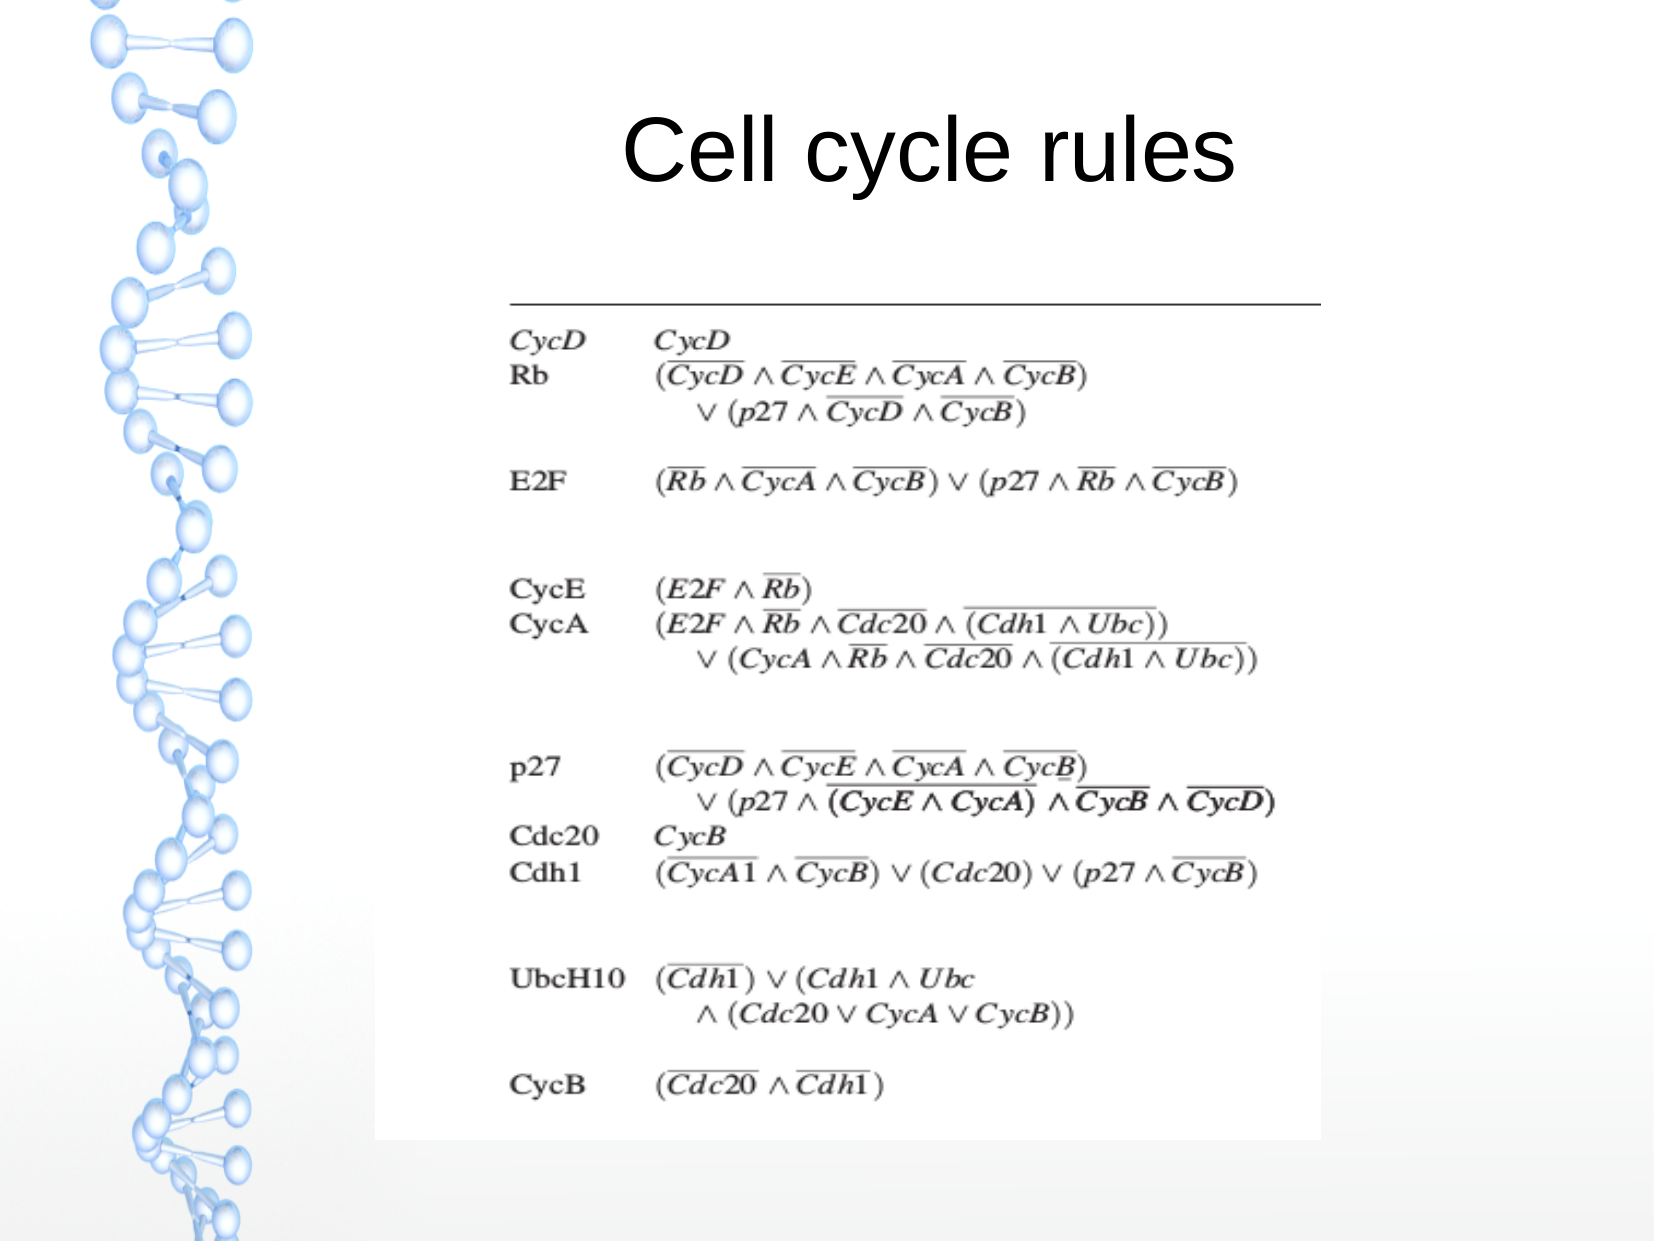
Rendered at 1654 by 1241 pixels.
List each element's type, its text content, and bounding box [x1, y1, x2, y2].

picture [0, 0, 1654, 1241]
title Cell cycle rules [265, 47, 1595, 252]
